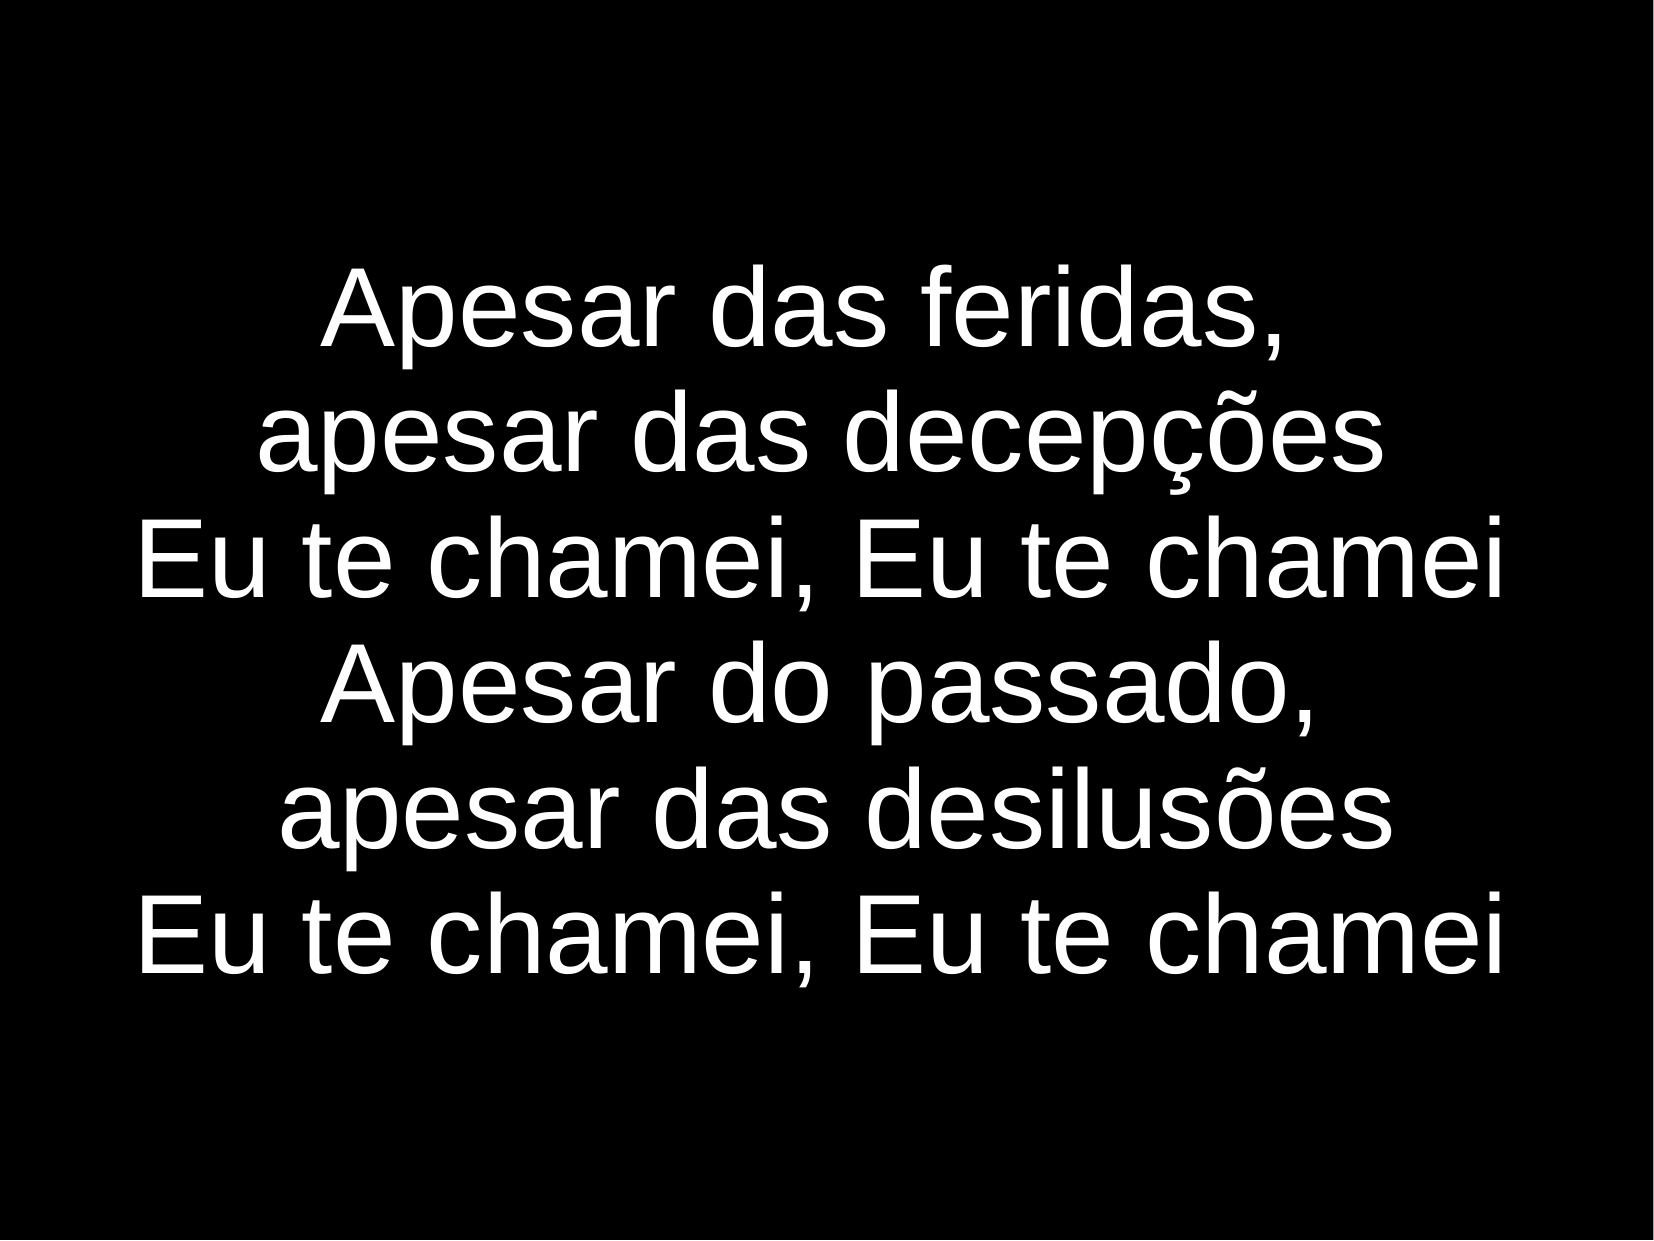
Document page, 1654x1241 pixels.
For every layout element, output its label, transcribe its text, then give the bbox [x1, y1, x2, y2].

subtitle Apesar das feridas, apesar das decepções Eu te chamei, Eu te chamei Apesar do passado, apesar das desilusões Eu te chamei, Eu te chamei [47, 49, 1595, 1193]
